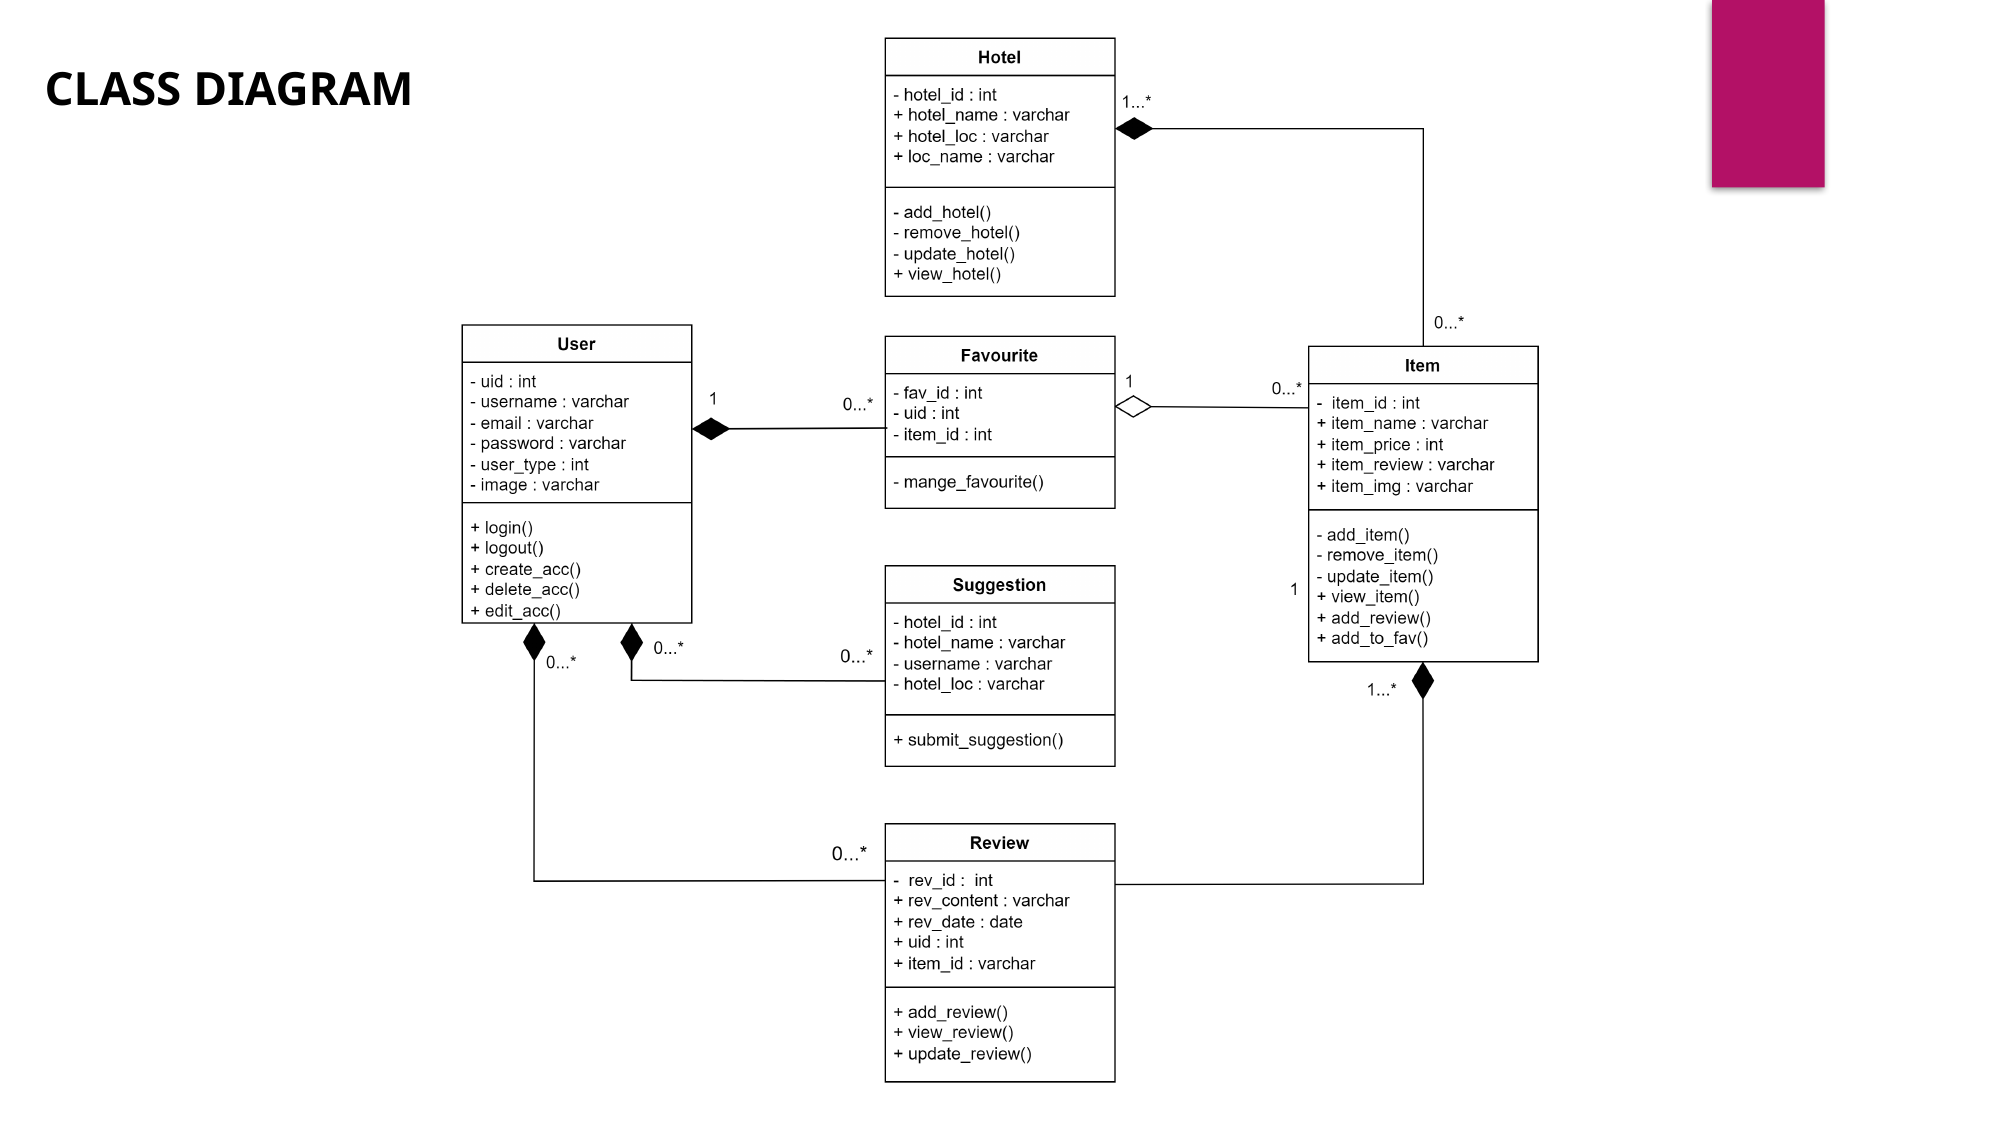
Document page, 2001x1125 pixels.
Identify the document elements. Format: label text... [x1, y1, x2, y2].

title CLASS DIAGRAM [29, 29, 447, 146]
picture [447, 23, 1553, 1102]
